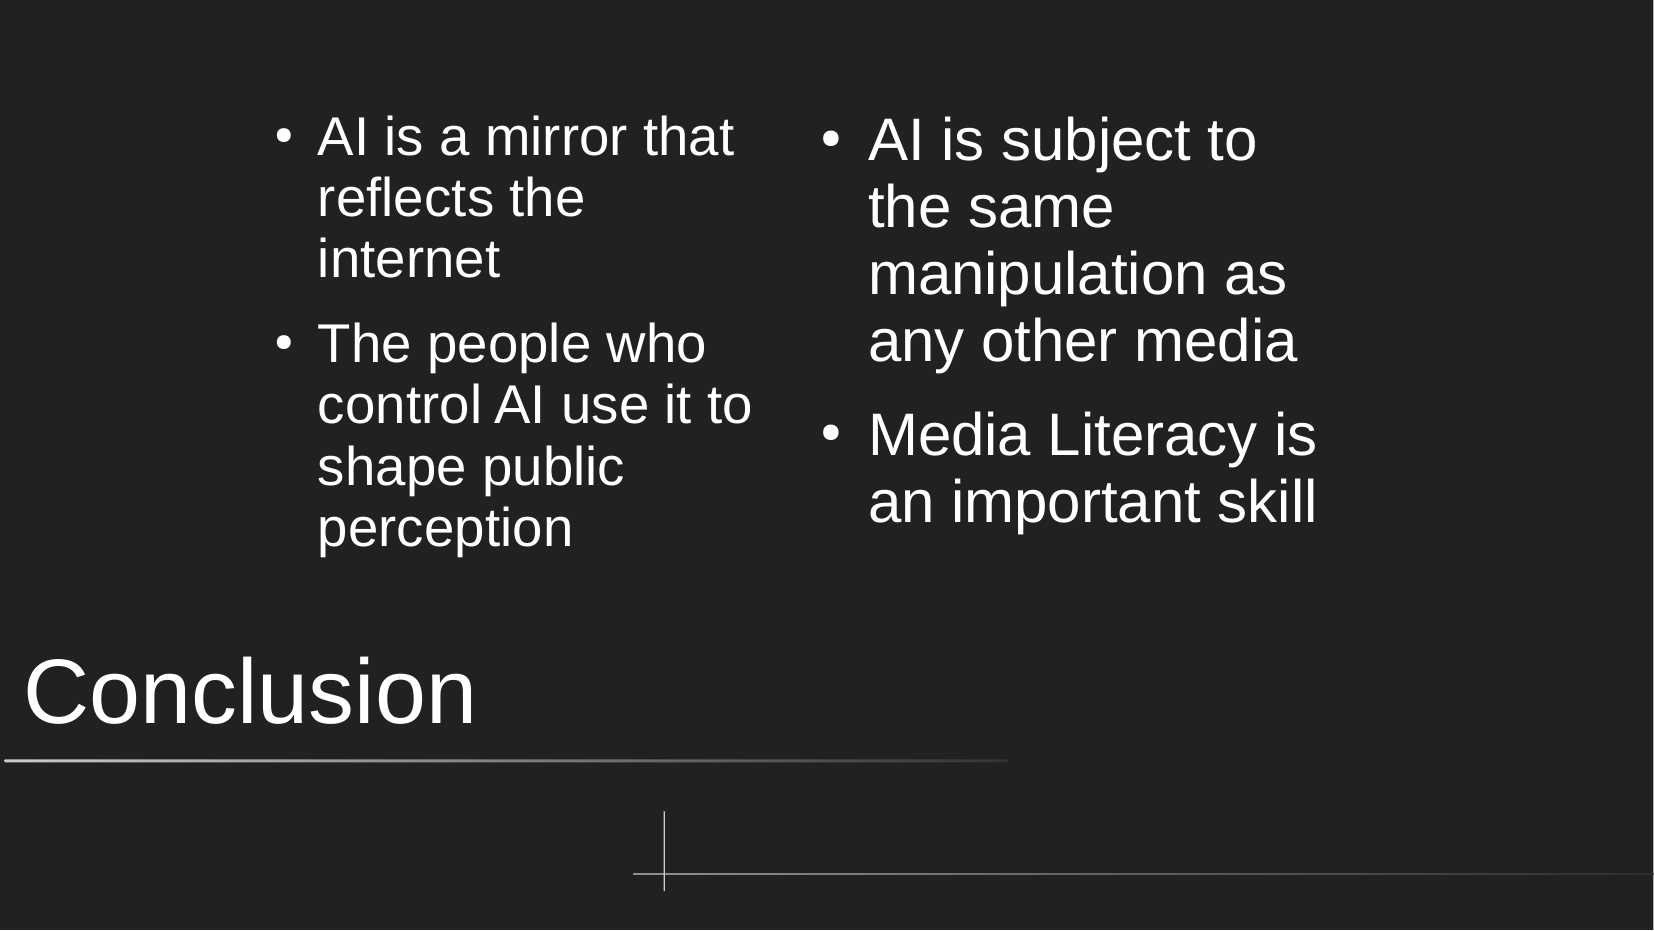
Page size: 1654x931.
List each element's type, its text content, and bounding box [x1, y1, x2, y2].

list AI is a mirror that reflects the internet The people who control AI use it to shape public perception [259, 106, 779, 563]
list AI is subject to the same manipulation as any other media Media Literacy is an important skill [804, 106, 1324, 601]
title Conclusion [23, 637, 1501, 746]
